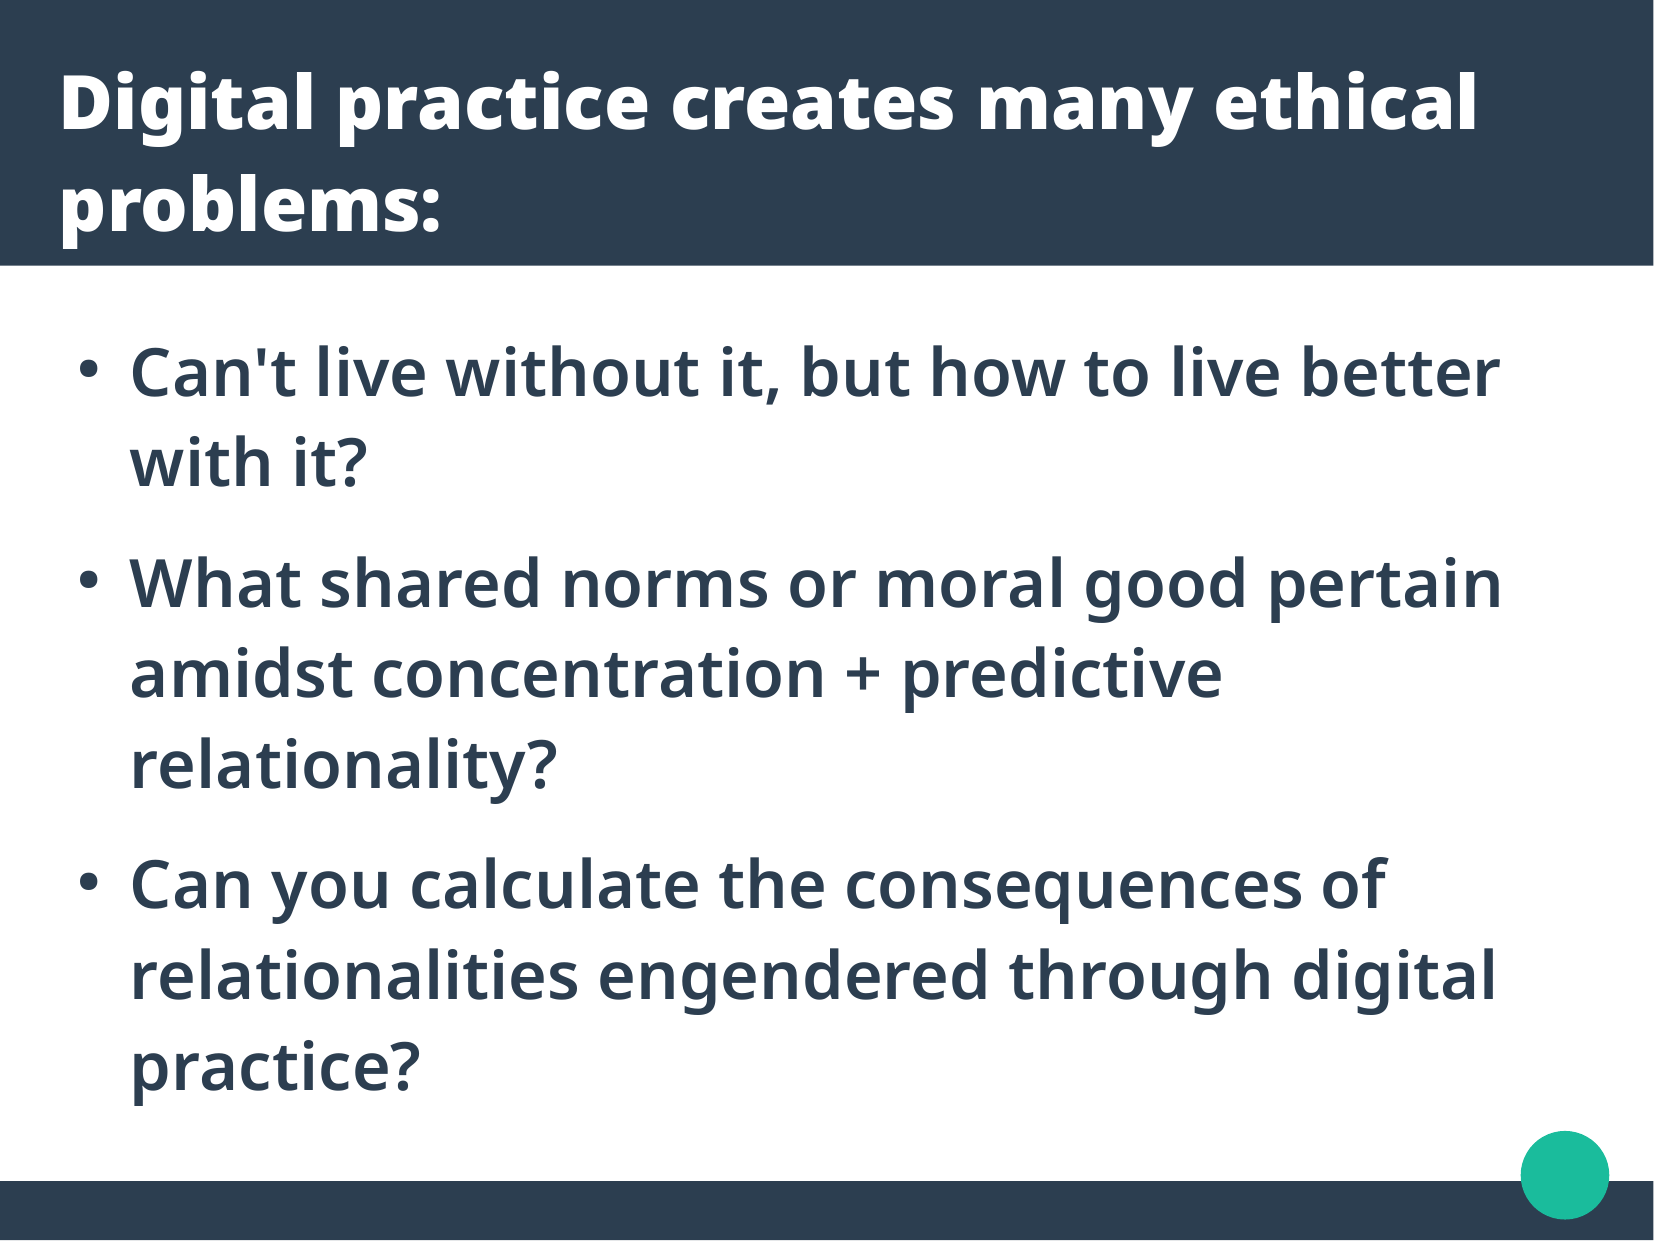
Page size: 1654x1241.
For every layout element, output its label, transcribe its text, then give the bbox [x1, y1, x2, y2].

title Digital practice creates many ethical problems: [59, 49, 1595, 207]
list Can't live without it, but how to live better with it? What shared norms or moral good pertain amidst concentration + predictive relationality? Can you calculate the consequences of relationalities engendered through digital practice? [59, 324, 1595, 1152]
